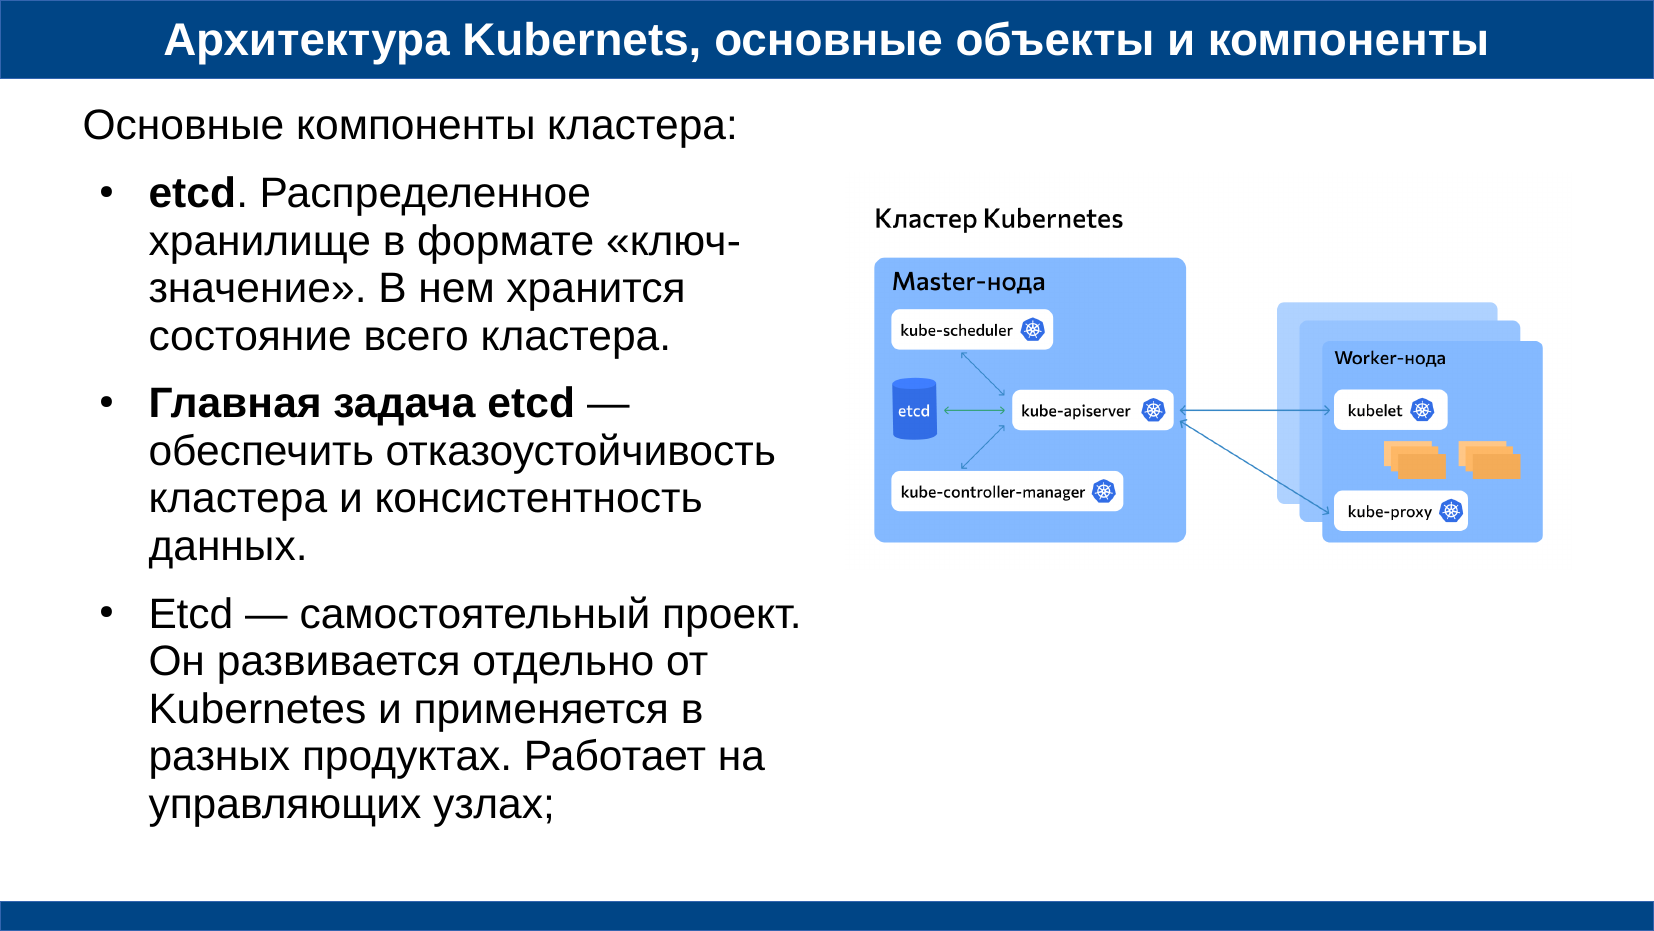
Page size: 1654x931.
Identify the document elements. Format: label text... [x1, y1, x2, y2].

title Архитектура Kubernets, основные объекты и компоненты [0, 0, 1654, 79]
list Основные компоненты кластера: etcd. Распределенное хранилище в формате «ключ-значение». В нем хранится состояние всего кластера. Главная задача etcd — обеспечить отказоустойчивость кластера и консистентность данных. Etcd — самостоятельный проект. Он развивается отдельно от Kubernetes и применяется в разных продуктах. Работает на управляющих узлах; [82, 101, 809, 871]
picture [845, 101, 1572, 641]
